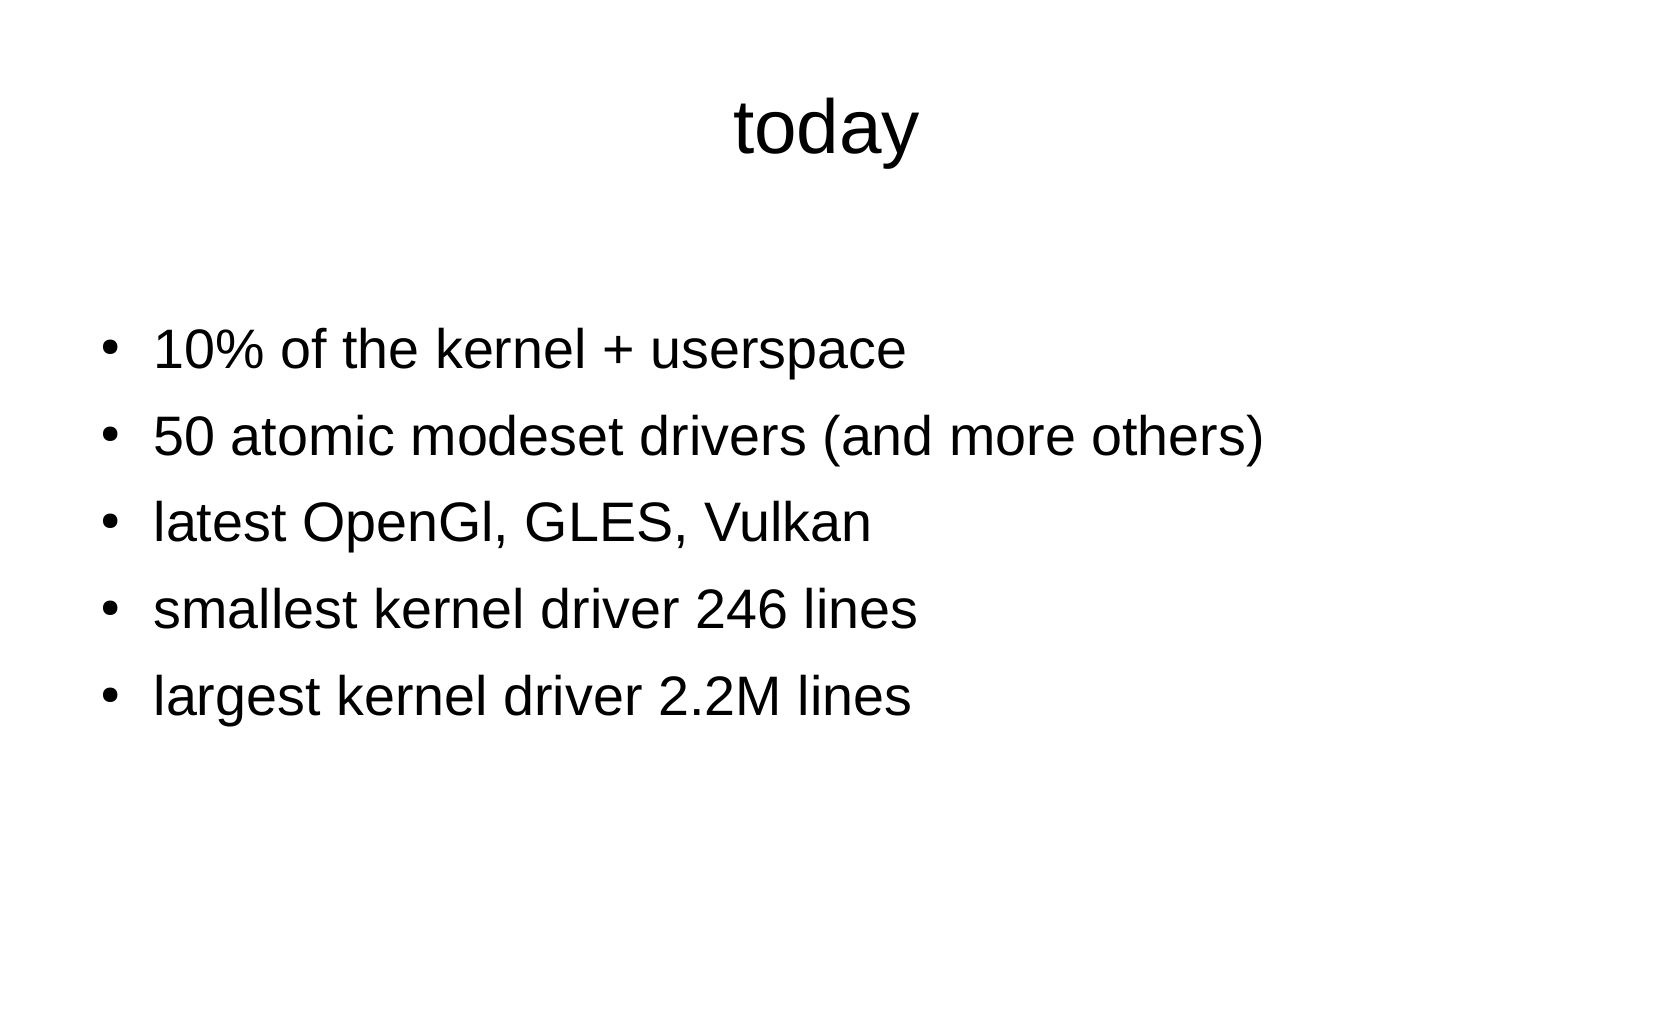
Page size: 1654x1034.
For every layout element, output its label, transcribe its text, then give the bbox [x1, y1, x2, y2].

title today [82, 41, 1571, 214]
list 10% of the kernel + userspace 50 atomic modeset drivers (and more others) latest OpenGl, GLES, Vulkan smallest kernel driver 246 lines largest kernel driver 2.2M lines [82, 317, 1571, 809]
